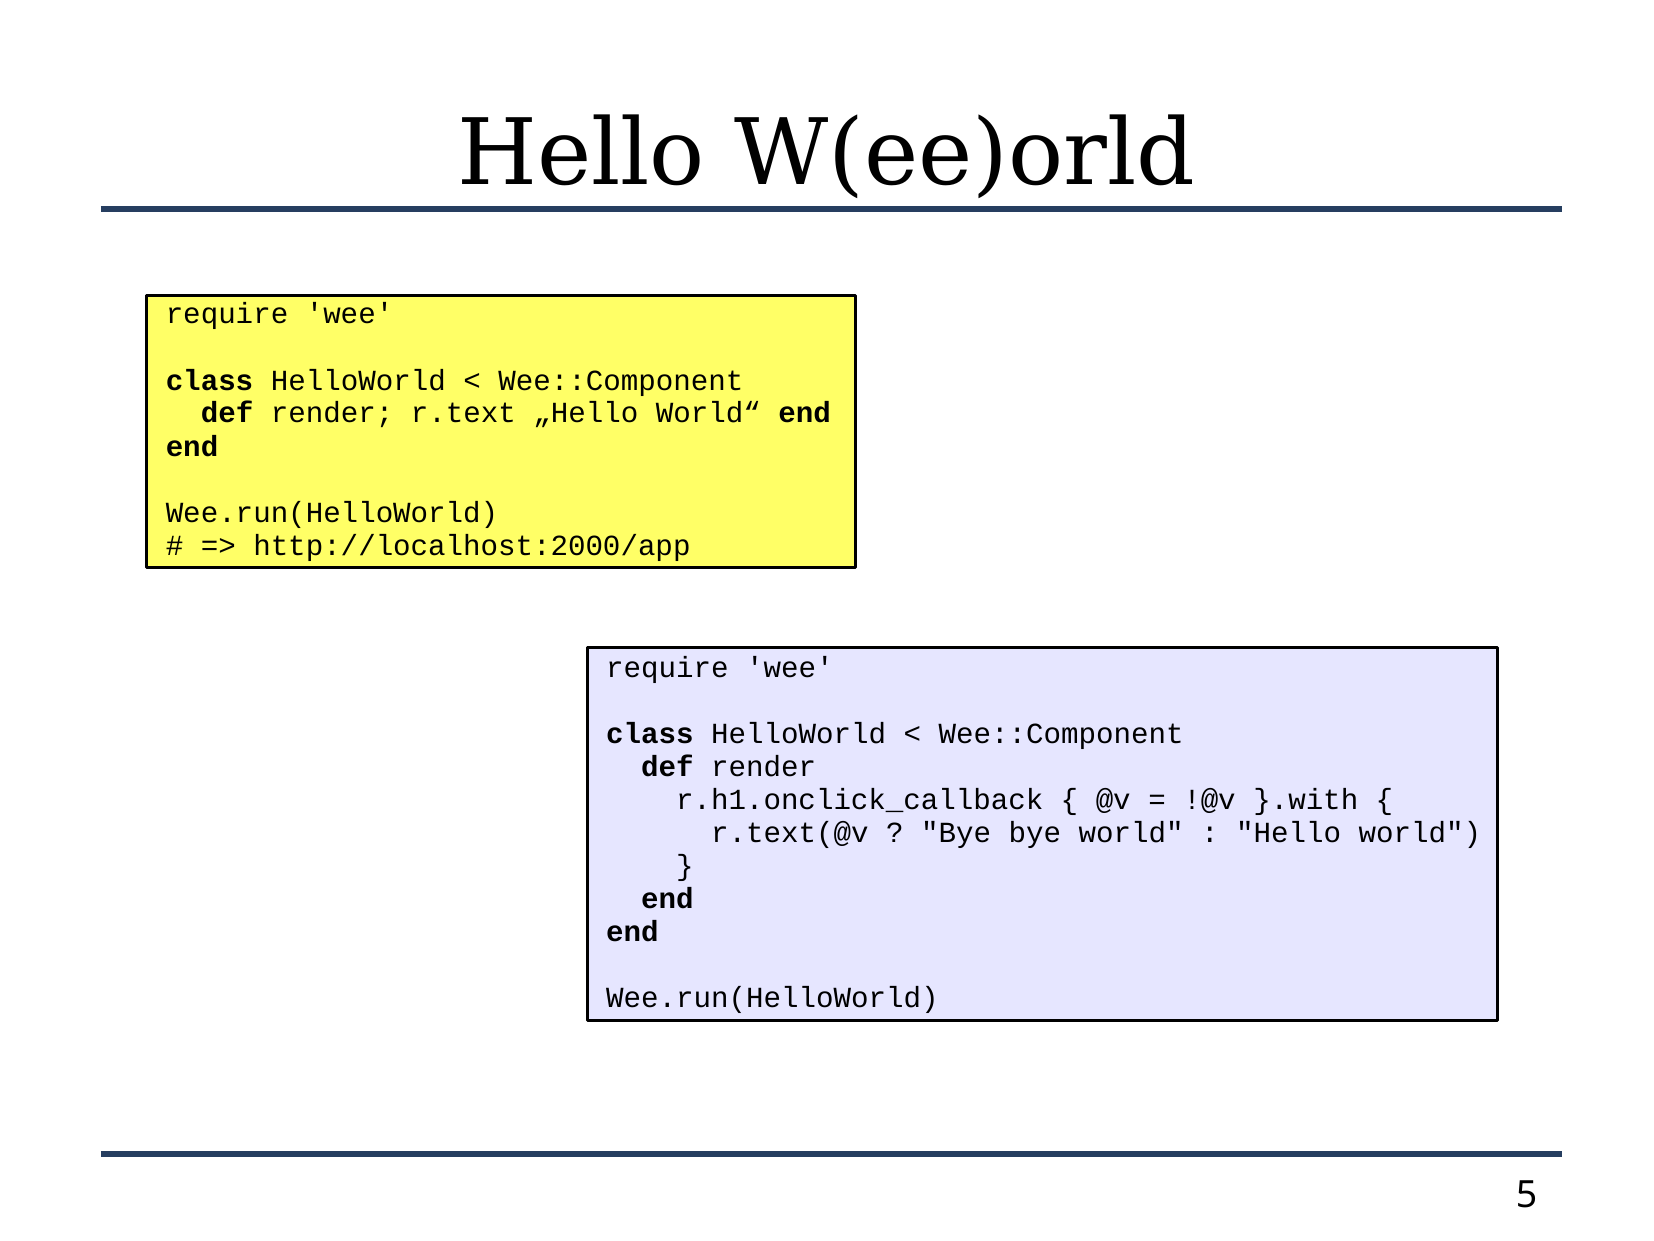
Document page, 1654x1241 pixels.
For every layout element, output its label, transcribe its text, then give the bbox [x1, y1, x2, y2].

title Hello W(ee)orld [82, 49, 1571, 257]
text_box require 'wee' class HelloWorld < Wee::Component def render; r.text „Hello World“ end end Wee.run(HelloWorld) # => http://localhost:2000/app [146, 295, 856, 568]
text_box require 'wee' class HelloWorld < Wee::Component def render r.h1.onclick_callback { @v = !@v }.with { r.text(@v ? "Bye bye world" : "Hello world") } end end Wee.run(HelloWorld) [587, 647, 1498, 1021]
